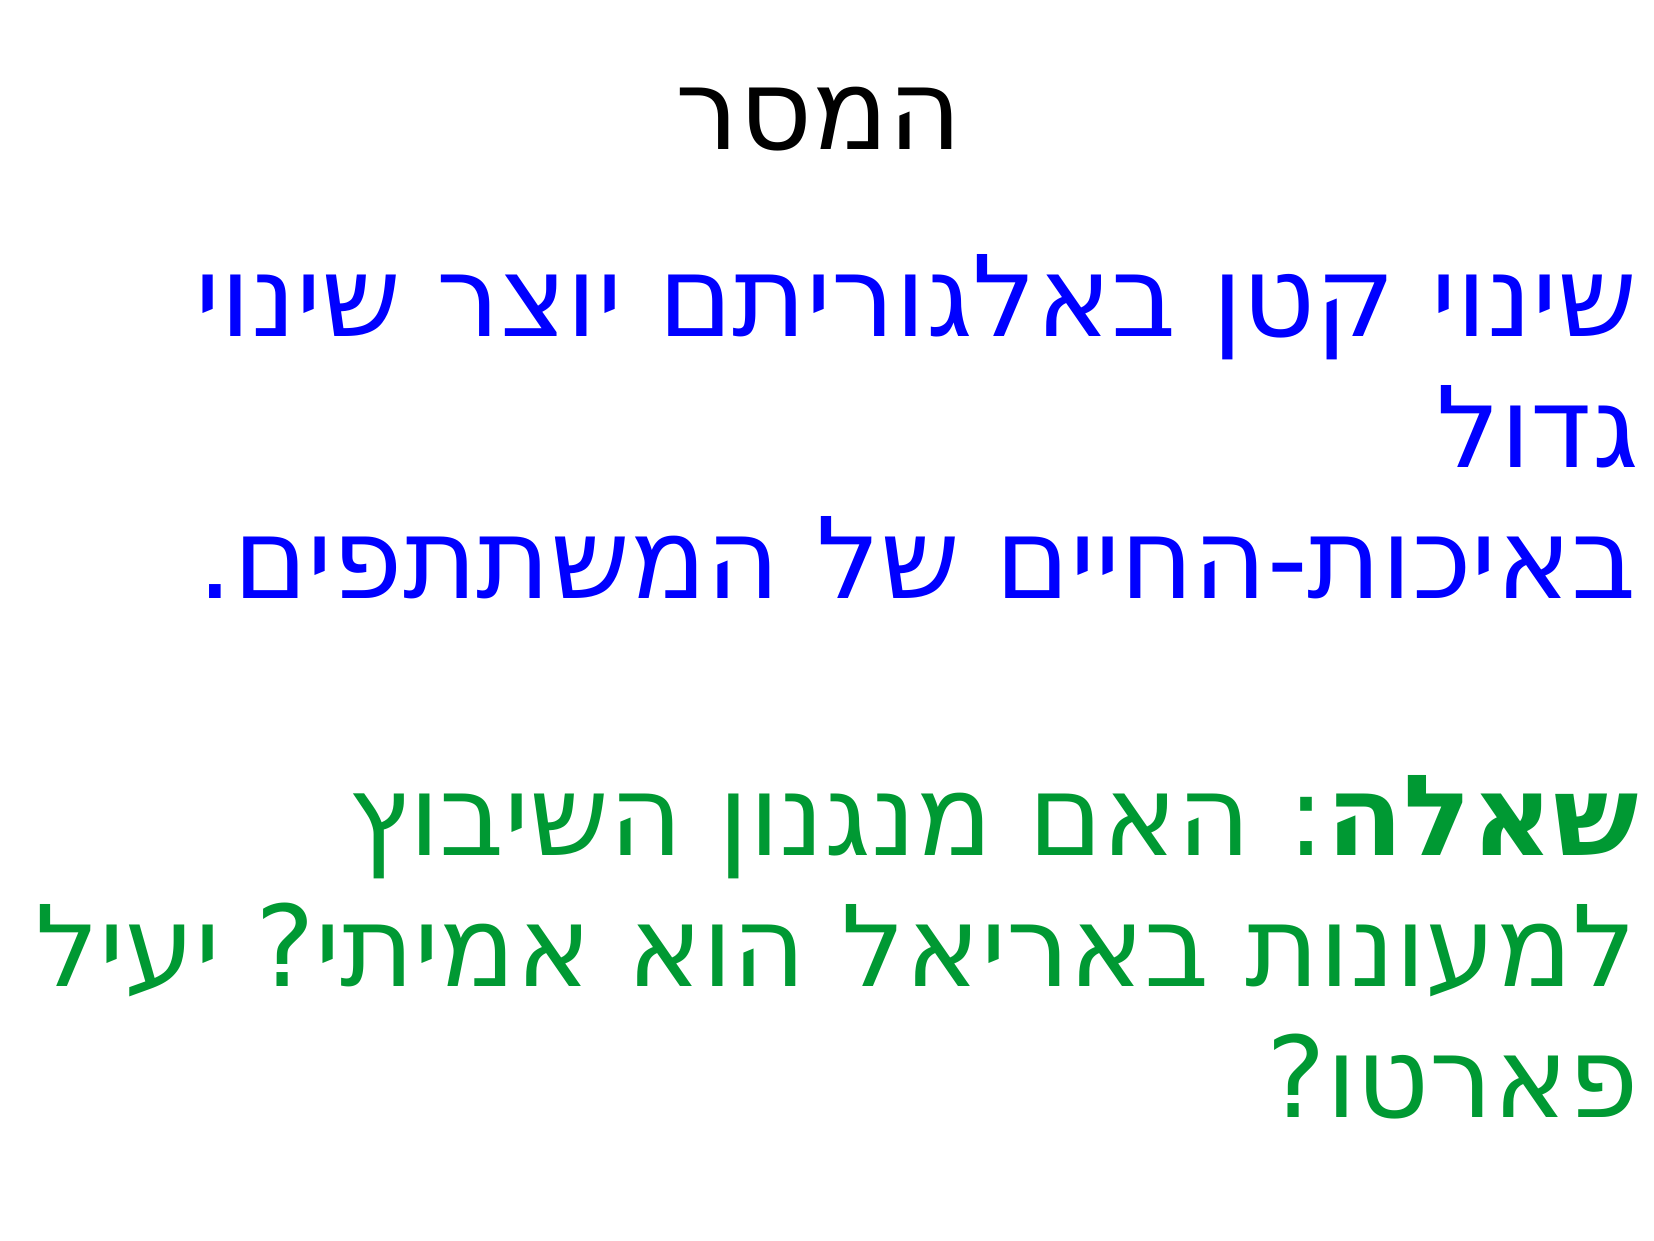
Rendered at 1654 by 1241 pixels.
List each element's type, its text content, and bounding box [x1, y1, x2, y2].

title המסר [75, 48, 1564, 173]
text_box שינוי קטן באלגוריתם יוצר שינוי גדול באיכות-החיים של המשתתפים. שאלה: האם מנגנון השיבוץ למעונות באריאל הוא אמיתי? יעיל פארטו? [0, 225, 1654, 1241]
